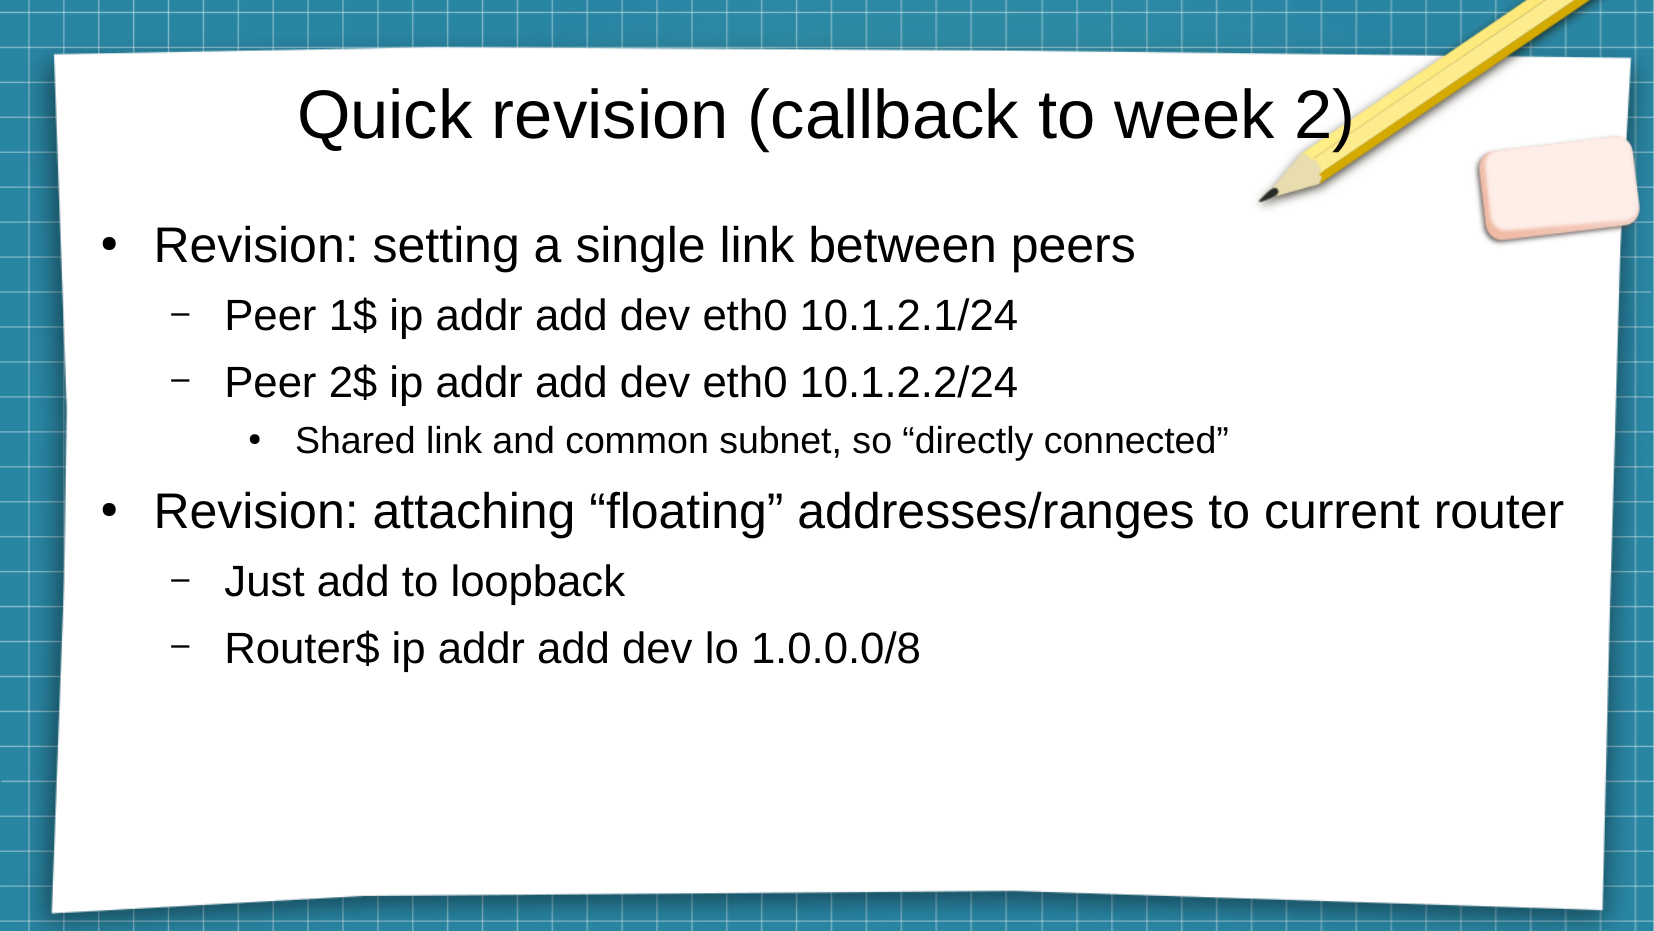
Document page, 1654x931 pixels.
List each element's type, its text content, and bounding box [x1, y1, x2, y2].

title Quick revision (callback to week 2) [82, 37, 1571, 193]
list Revision: setting a single link between peers Peer 1$ ip addr add dev eth0 10.1.2.1/24 Peer 2$ ip addr add dev eth0 10.1.2.2/24 Shared link and common subnet, so “directly connected” Revision: attaching “floating” addresses/ranges to current router Just add to loopback Router$ ip addr add dev lo 1.0.0.0/8 [82, 217, 1571, 758]
picture [0, 0, 1654, 931]
